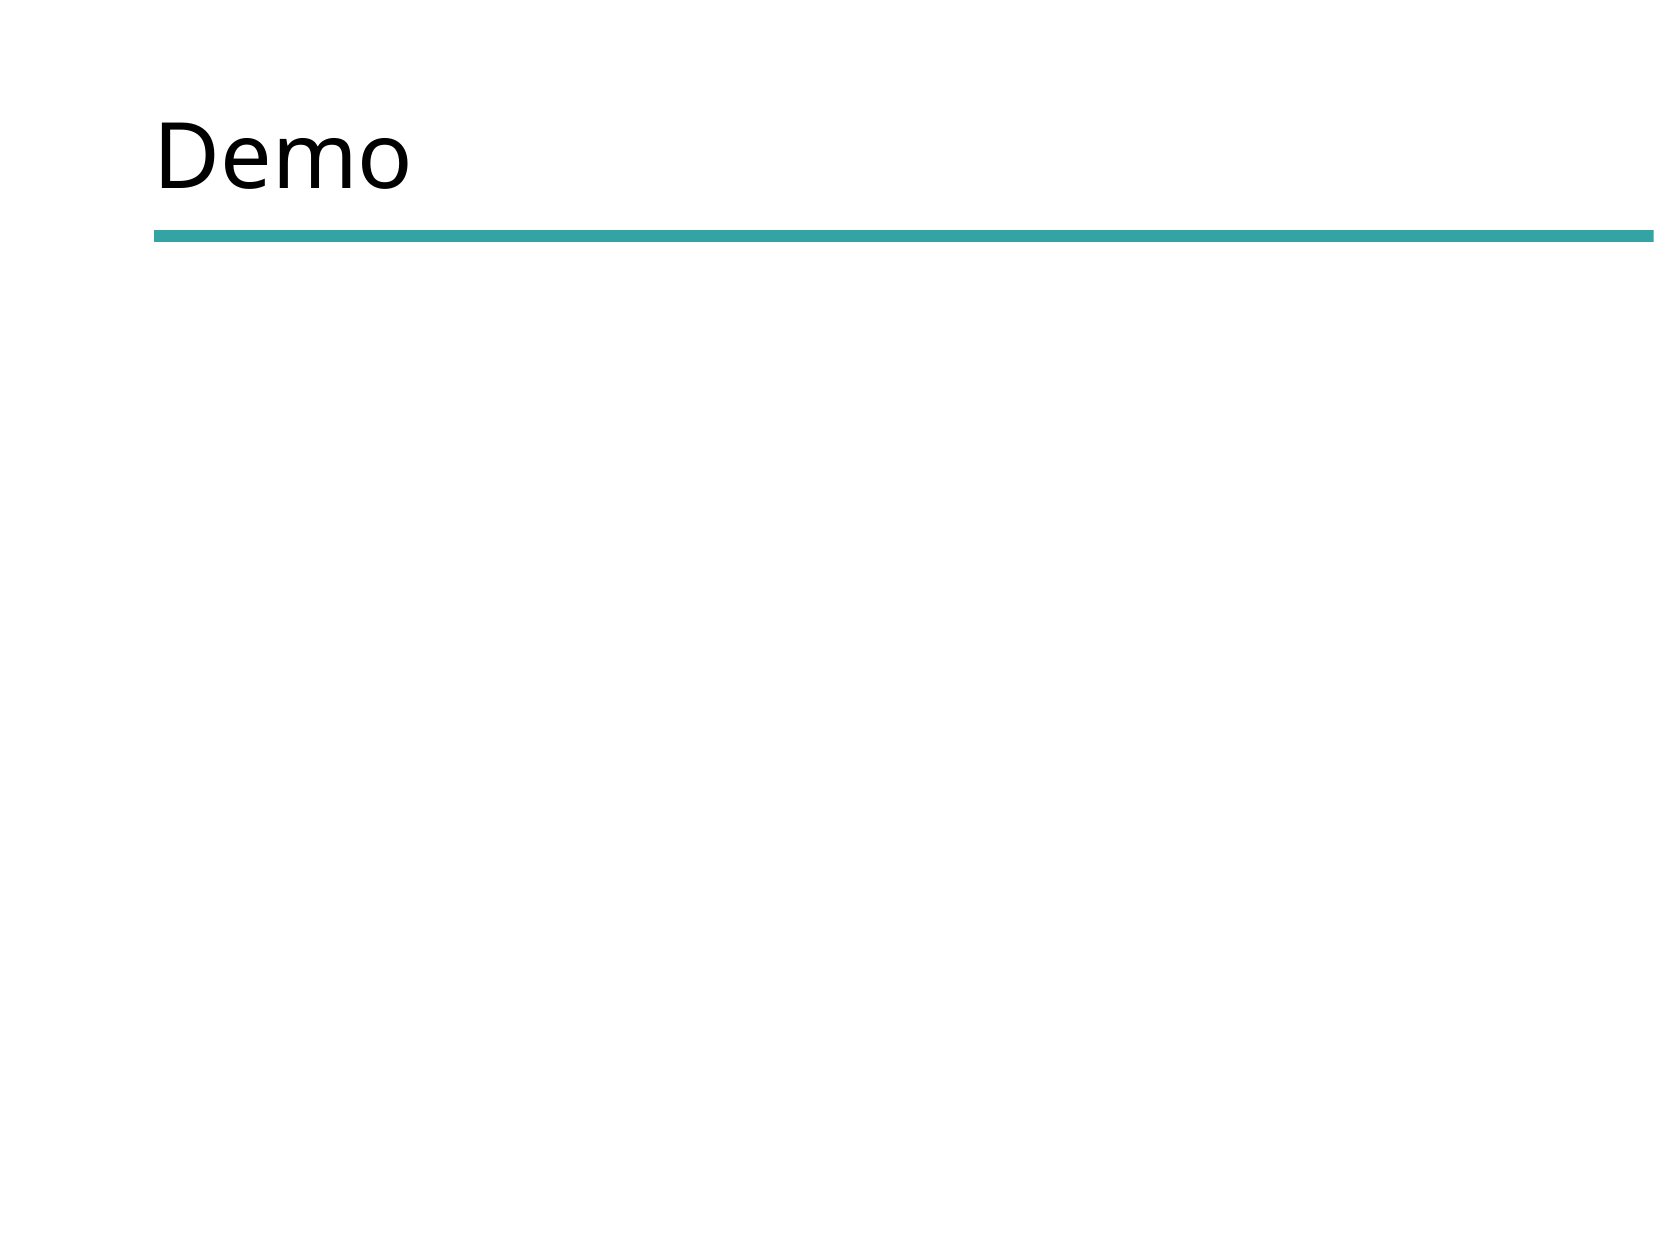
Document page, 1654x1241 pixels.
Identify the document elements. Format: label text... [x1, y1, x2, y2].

title Demo [153, 49, 1642, 257]
